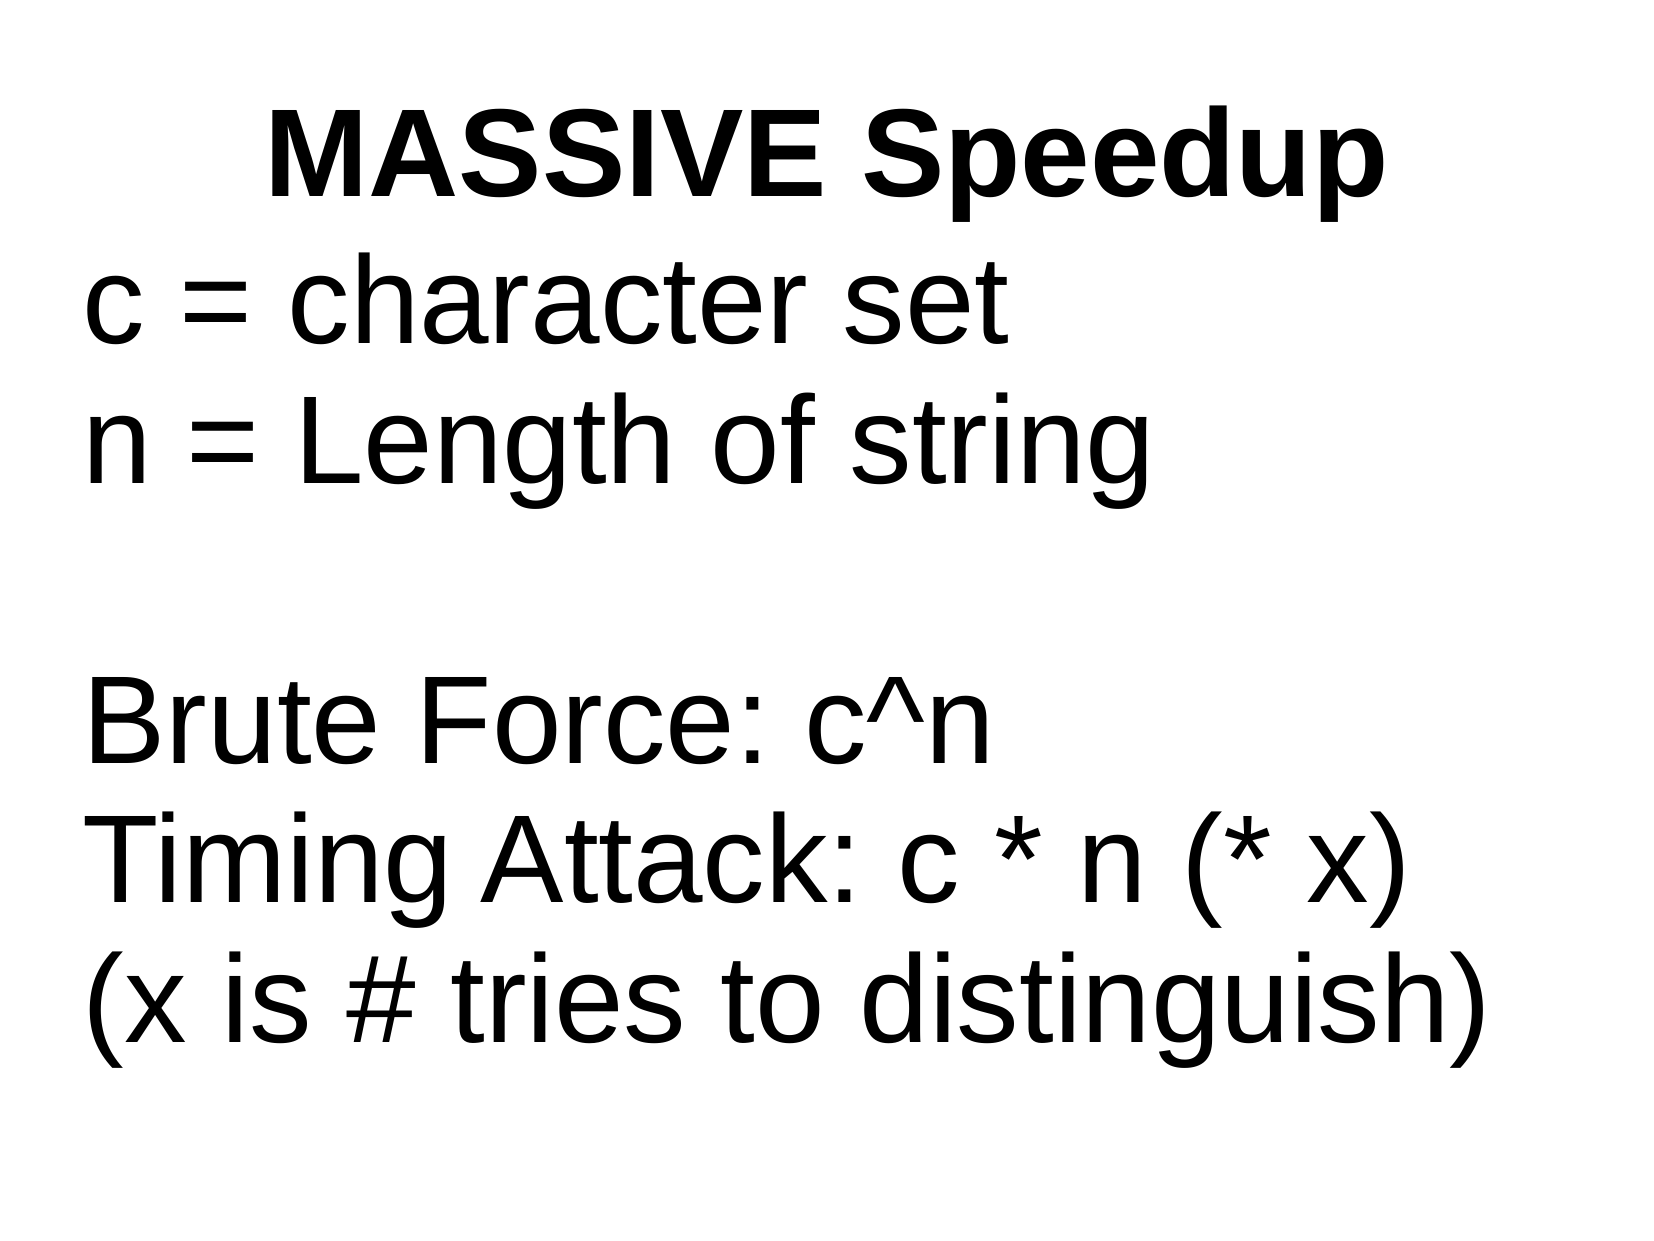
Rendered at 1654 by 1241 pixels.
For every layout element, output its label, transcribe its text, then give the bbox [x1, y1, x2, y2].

subtitle c = character set n = Length of string Brute Force: c^n Timing Attack: c * n (* x) (x is # tries to distinguish) [82, 230, 1571, 1070]
title MASSIVE Speedup [82, 49, 1571, 230]
